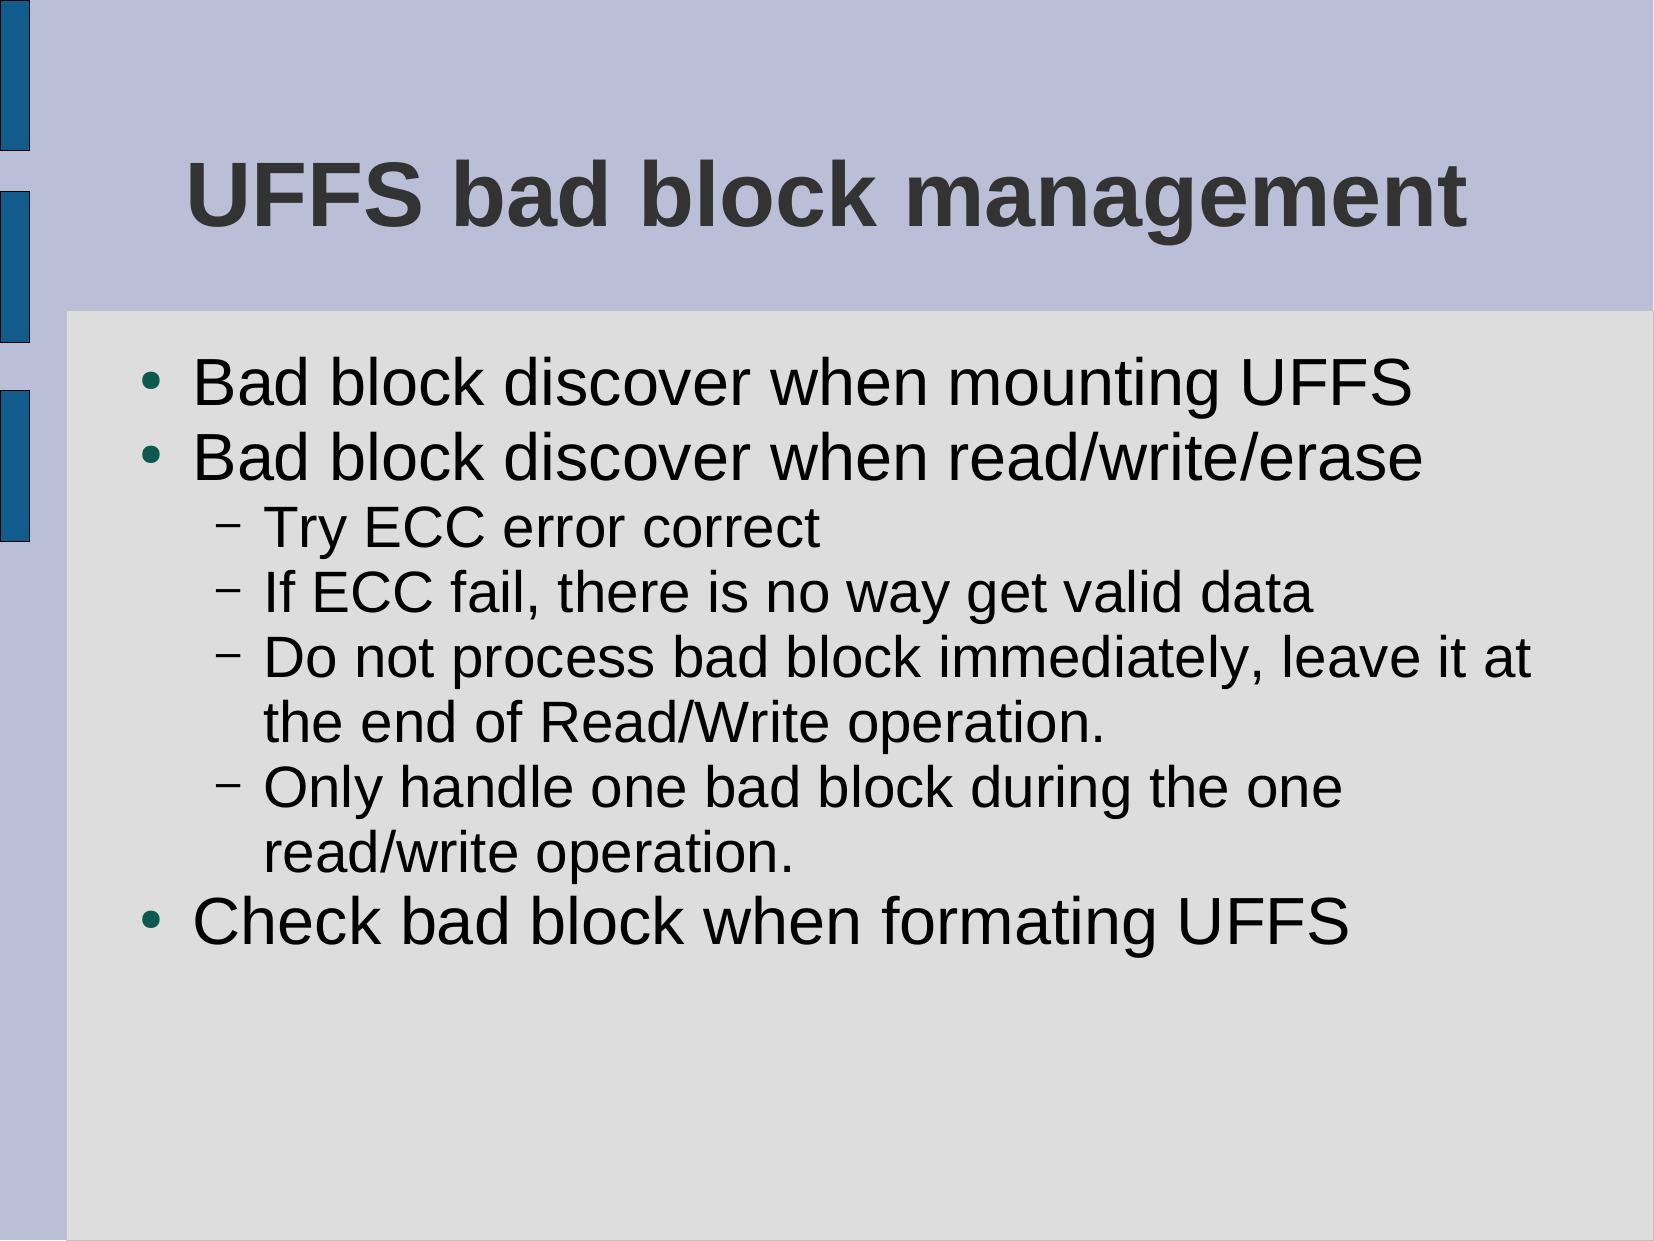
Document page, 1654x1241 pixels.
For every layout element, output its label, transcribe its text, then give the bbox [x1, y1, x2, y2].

title UFFS bad block management [121, 91, 1534, 299]
list Bad block discover when mounting UFFS Bad block discover when read/write/erase Try ECC error correct If ECC fail, there is no way get valid data Do not process bad block immediately, leave it at the end of Read/Write operation. Only handle one bad block during the one read/write operation. Check bad block when formating UFFS [121, 344, 1534, 1004]
